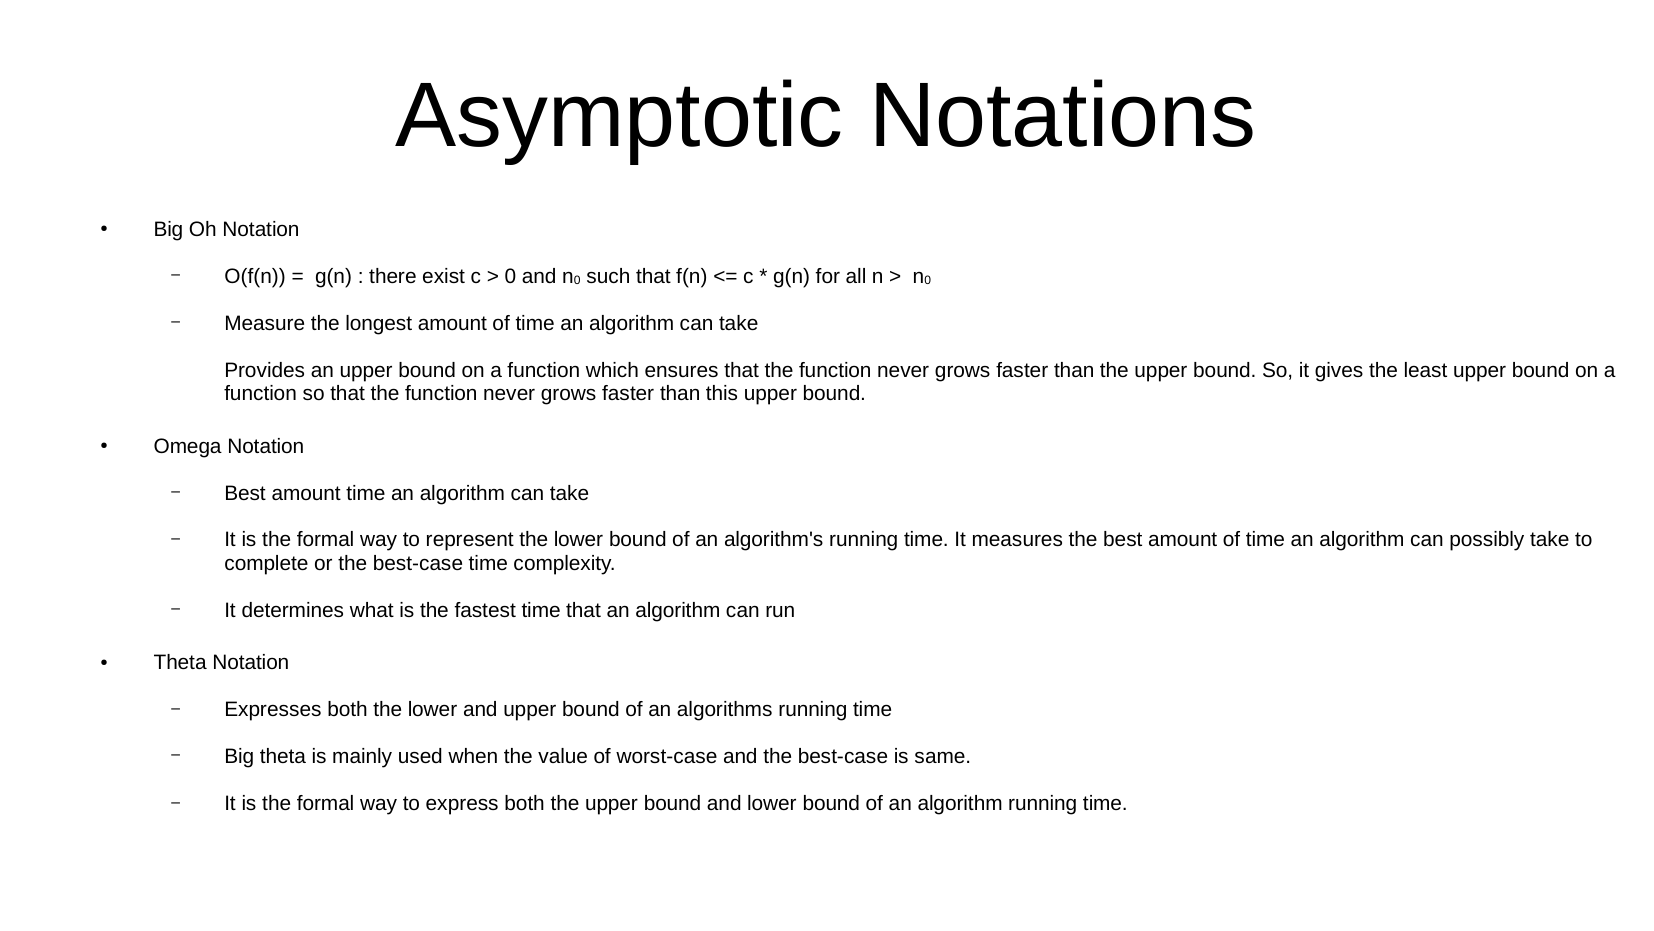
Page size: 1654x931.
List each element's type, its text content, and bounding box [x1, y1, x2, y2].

list Big Oh Notation O(f(n)) = g(n) : there exist c > 0 and n0 such that f(n) <= c * g(n) for all n > n0 Measure the longest amount of time an algorithm can take Provides an upper bound on a function which ensures that the function never grows faster than the upper bound. So, it gives the least upper bound on a function so that the function never grows faster than this upper bound. Omega Notation Best amount time an algorithm can take It is the formal way to represent the lower bound of an algorithm's running time. It measures the best amount of time an algorithm can possibly take to complete or the best-case time complexity. It determines what is the fastest time that an algorithm can run Theta Notation Expresses both the lower and upper bound of an algorithms running time Big theta is mainly used when the value of worst-case and the best-case is same. It is the formal way to express both the upper bound and lower bound of an algorithm running time. [82, 217, 1621, 916]
title Asymptotic Notations [82, 37, 1571, 193]
